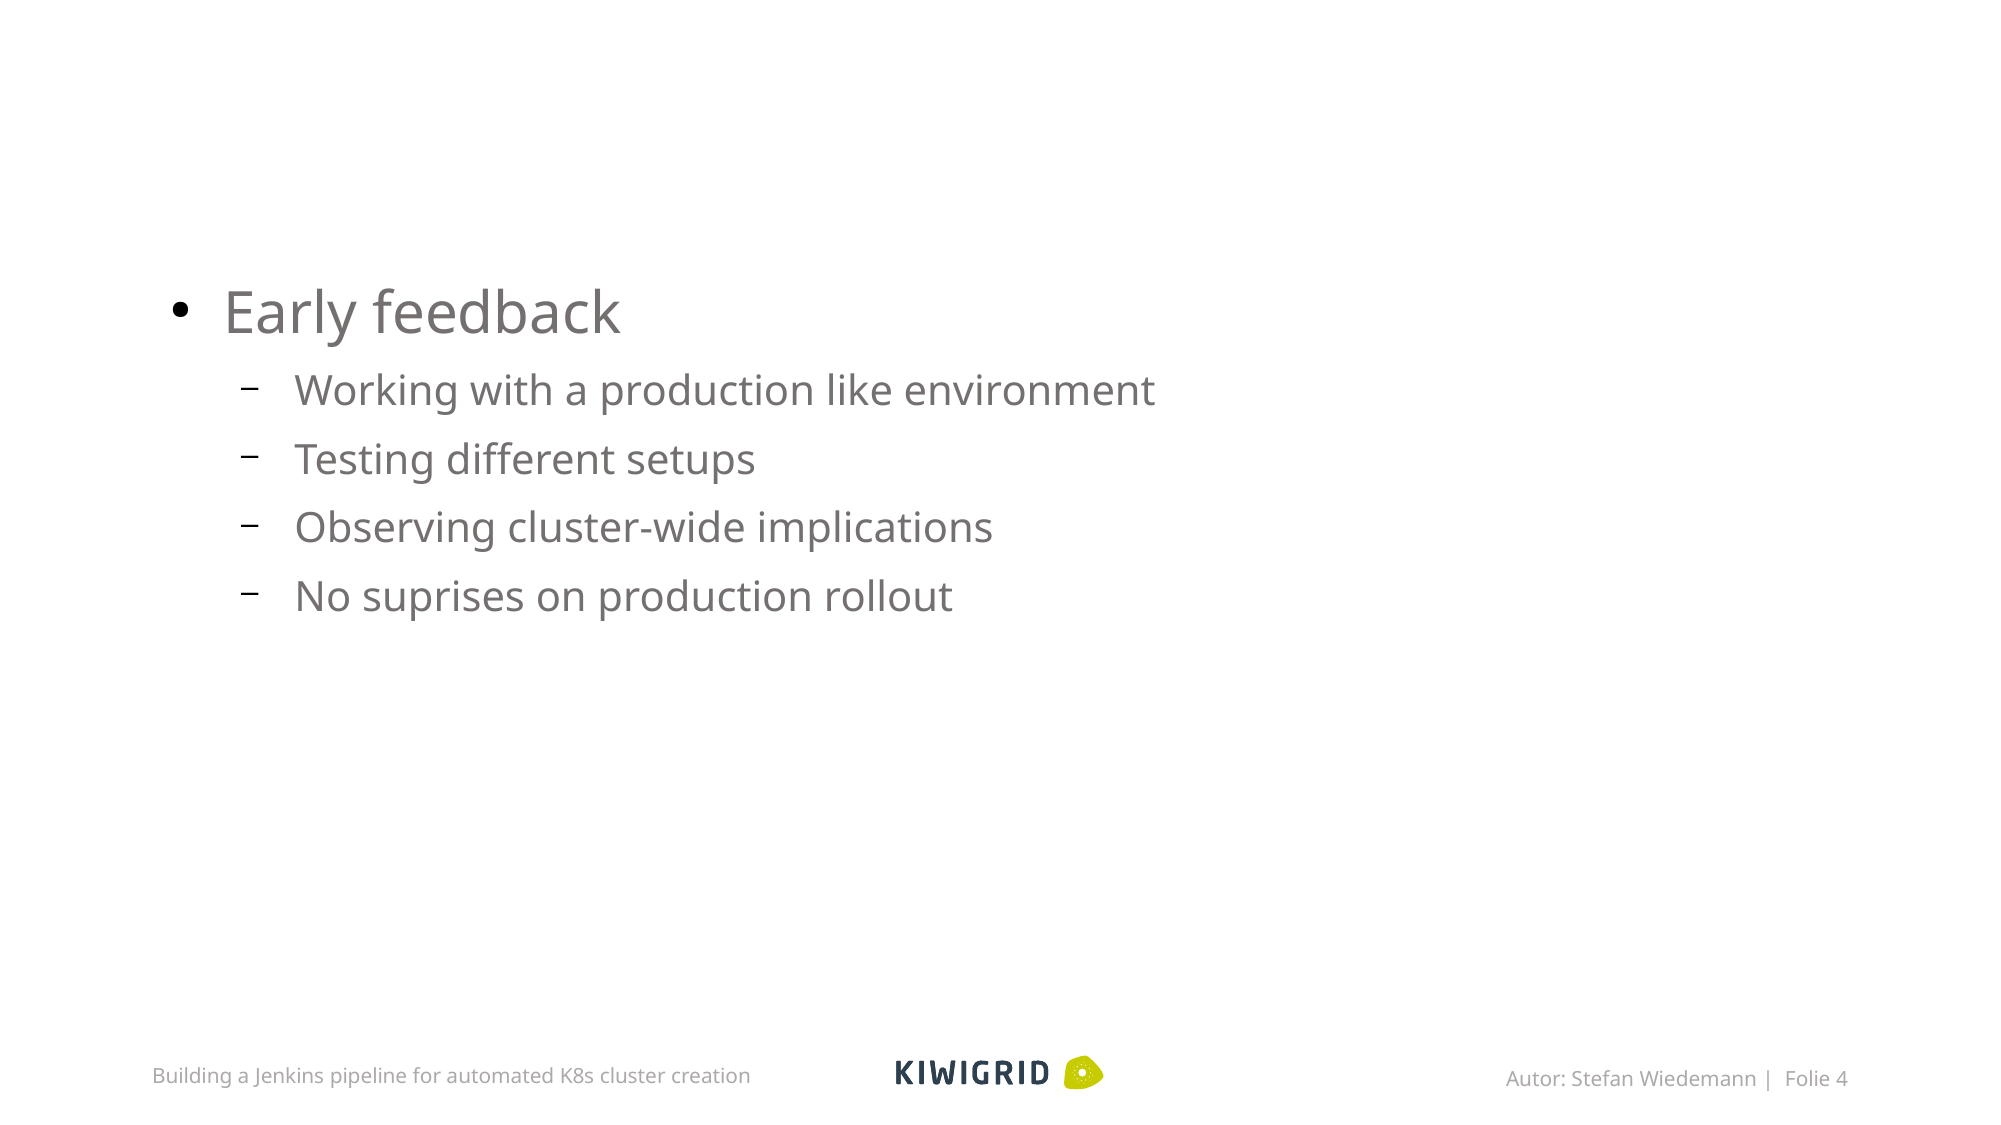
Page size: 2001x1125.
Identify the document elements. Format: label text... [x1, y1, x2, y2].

list Early feedback Working with a production like environment Testing different setups Observing cluster-wide implications No suprises on production rollout [137, 275, 1863, 352]
